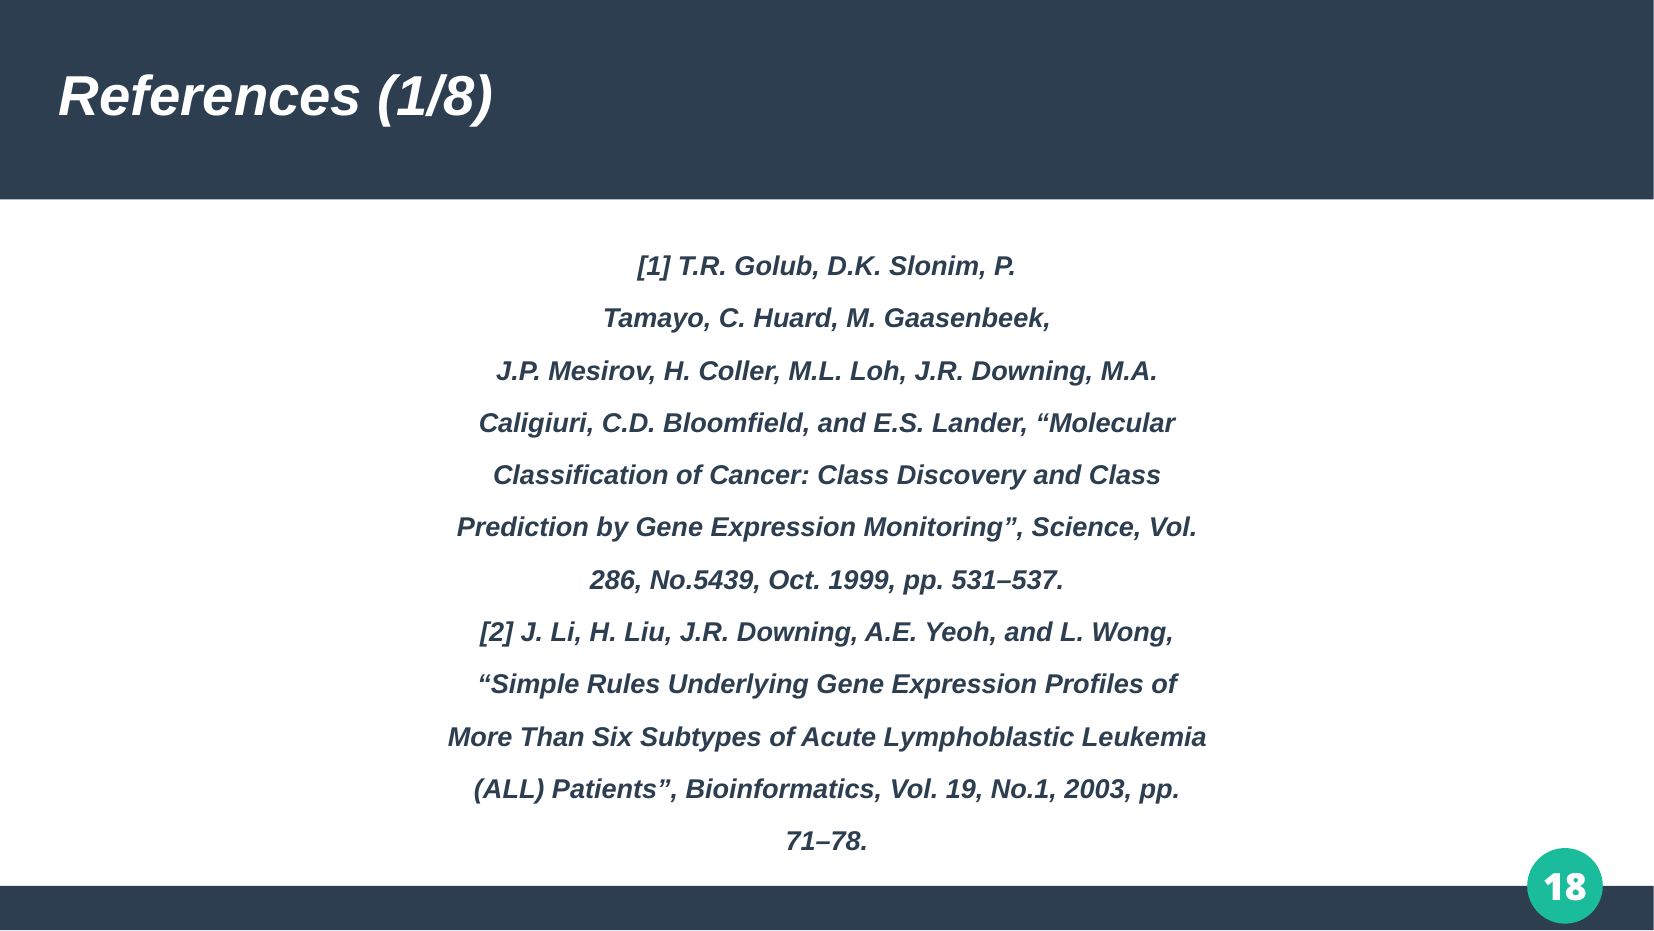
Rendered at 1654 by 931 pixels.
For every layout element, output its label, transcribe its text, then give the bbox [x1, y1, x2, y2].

title References (1/8) [59, 37, 1595, 156]
list [1] T.R. Golub, D.K. Slonim, P. Tamayo, C. Huard, M. Gaasenbeek, J.P. Mesirov, H. Coller, M.L. Loh, J.R. Downing, M.A. Caligiuri, C.D. Bloomfield, and E.S. Lander, “Molecular Classification of Cancer: Class Discovery and Class Prediction by Gene Expression Monitoring”, Science, Vol. 286, No.5439, Oct. 1999, pp. 531–537. [2] J. Li, H. Liu, J.R. Downing, A.E. Yeoh, and L. Wong, “Simple Rules Underlying Gene Expression Profiles of More Than Six Subtypes of Acute Lymphoblastic Leukemia (ALL) Patients”, Bioinformatics, Vol. 19, No.1, 2003, pp. 71–78. [59, 243, 1595, 864]
